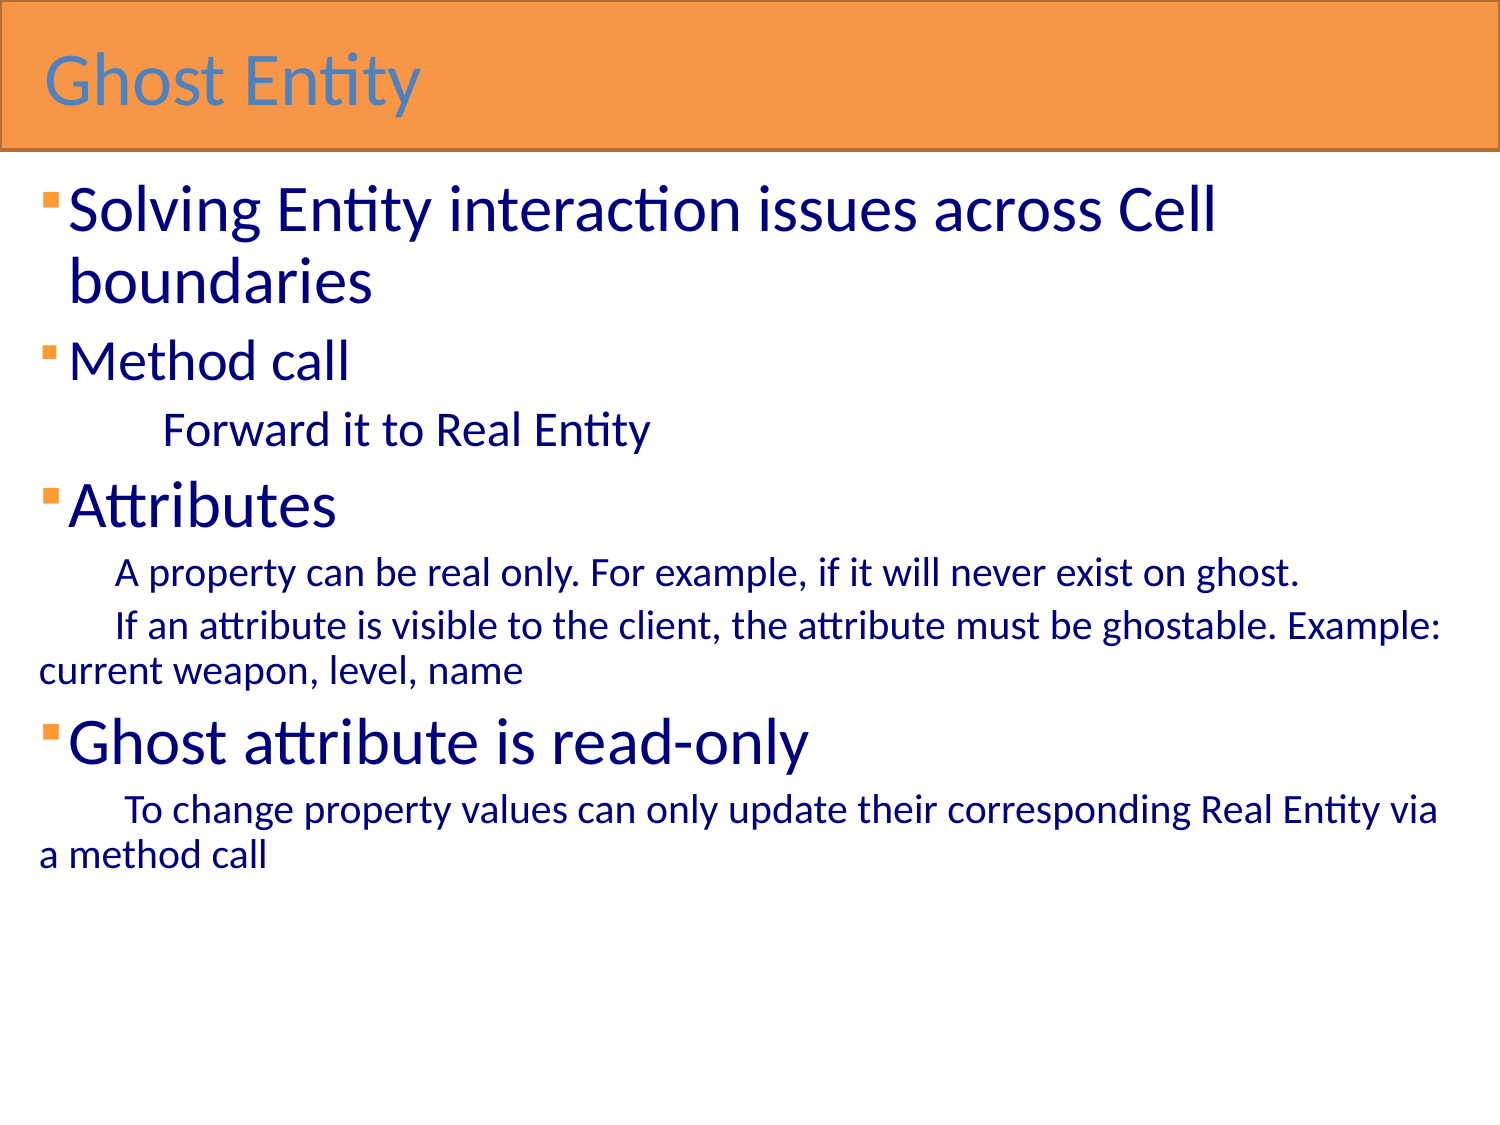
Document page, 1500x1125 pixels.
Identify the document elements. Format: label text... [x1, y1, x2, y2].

text_box Solving Entity interaction issues across Cell boundaries Method call Forward it to Real Entity Attributes A property can be real only. For example, if it will never exist on ghost. If an attribute is visible to the client, the attribute must be ghostable. Example: current weapon, level, name Ghost attribute is read-only To change property values can only update their corresponding Real Entity via a method call [30, 172, 1466, 1066]
text_box [0, 0, 1500, 150]
title Ghost Entity [29, 21, 1188, 129]
